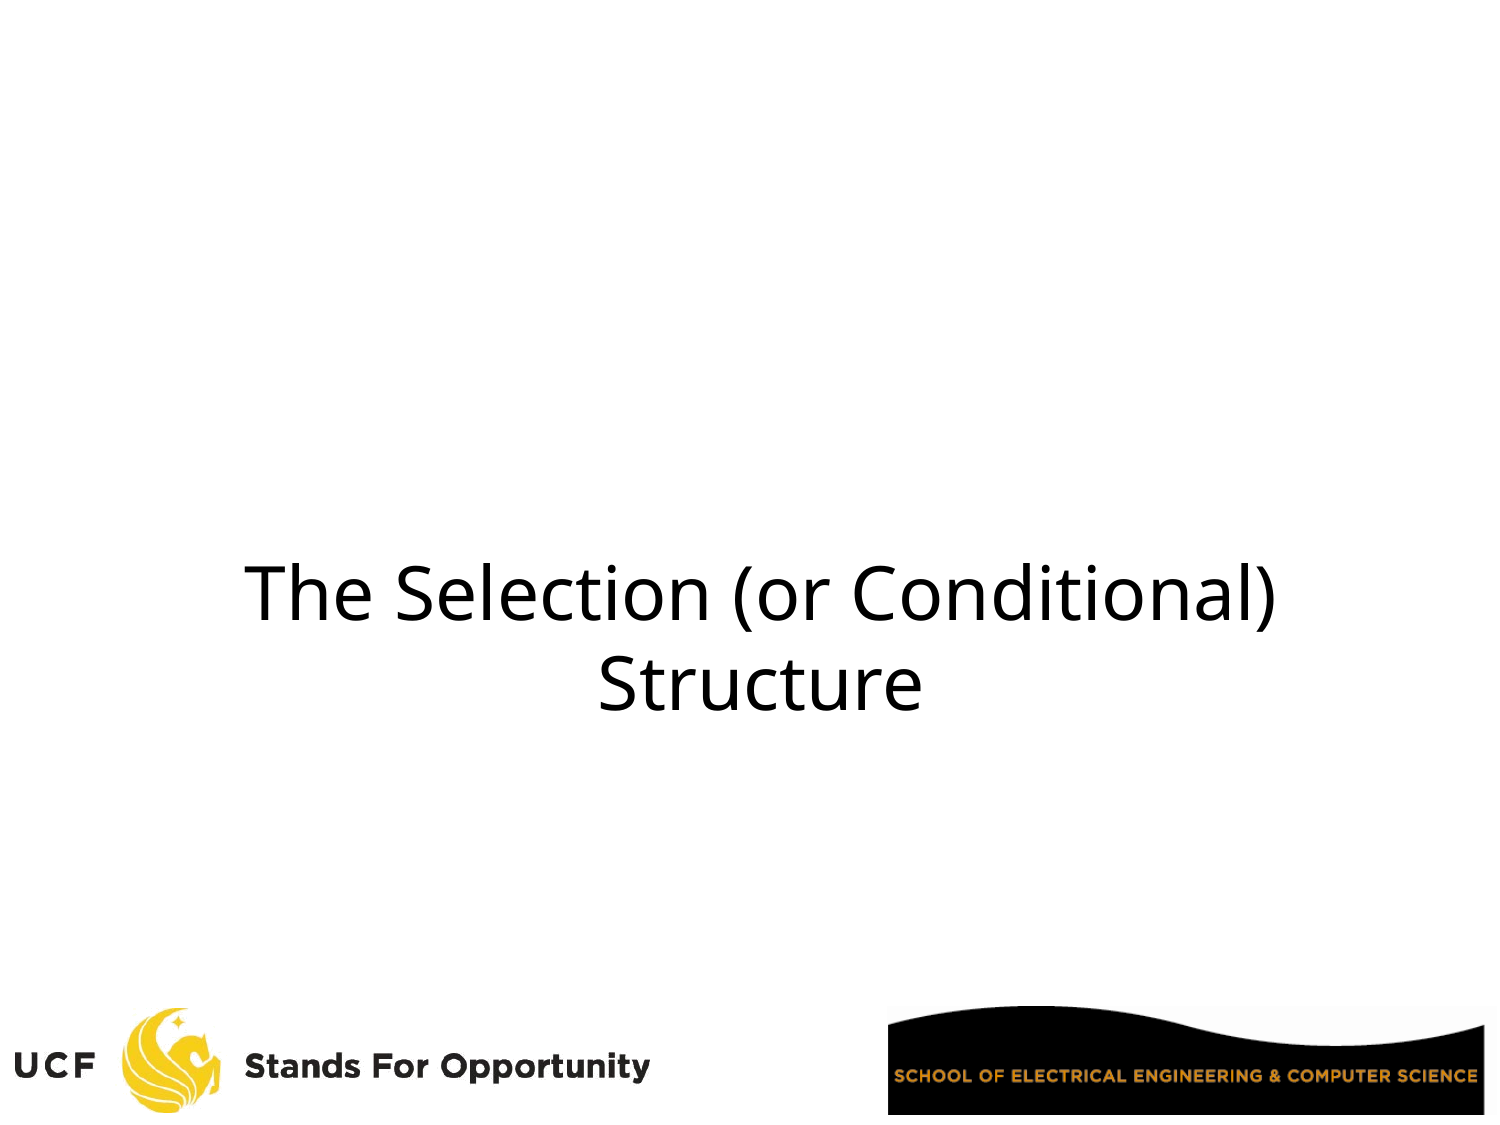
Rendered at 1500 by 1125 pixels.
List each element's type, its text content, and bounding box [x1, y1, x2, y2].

text_box The Selection (or Conditional) Structure [87, 537, 1435, 734]
picture [15, 1008, 650, 1113]
picture [887, 1006, 1497, 1115]
